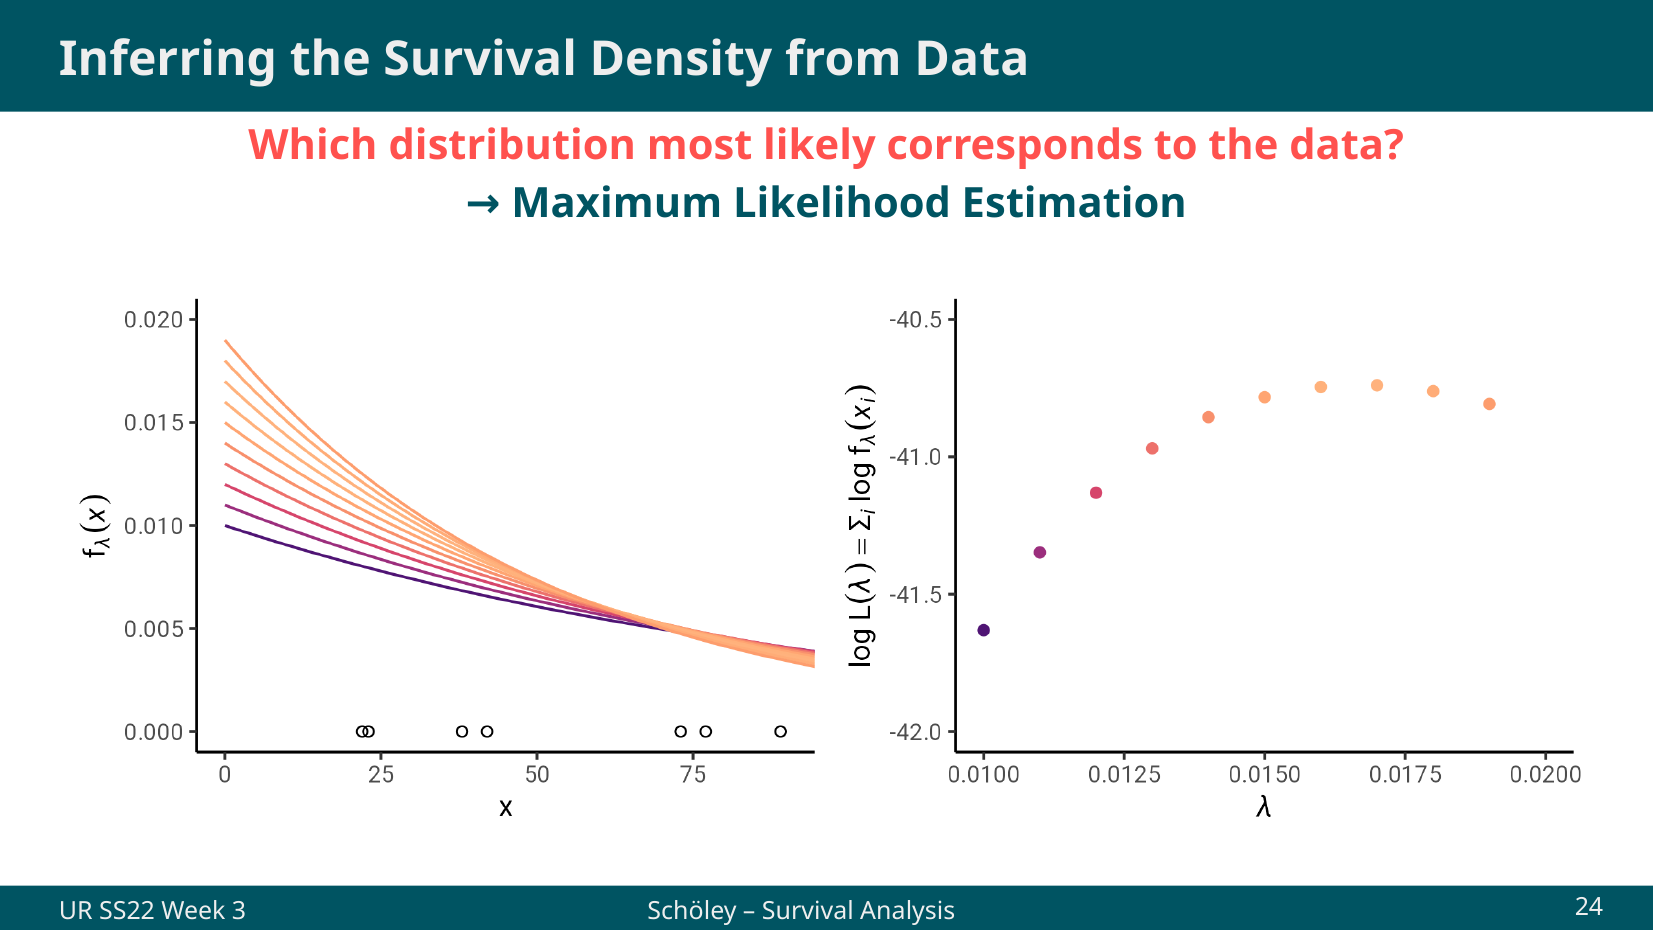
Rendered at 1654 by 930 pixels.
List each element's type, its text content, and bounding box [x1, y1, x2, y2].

title Inferring the Survival Density from Data [58, 0, 1594, 107]
picture [49, 269, 1603, 852]
text_box Which distribution most likely corresponds to the data? → Maximum Likelihood Estimation [19, 107, 1634, 310]
